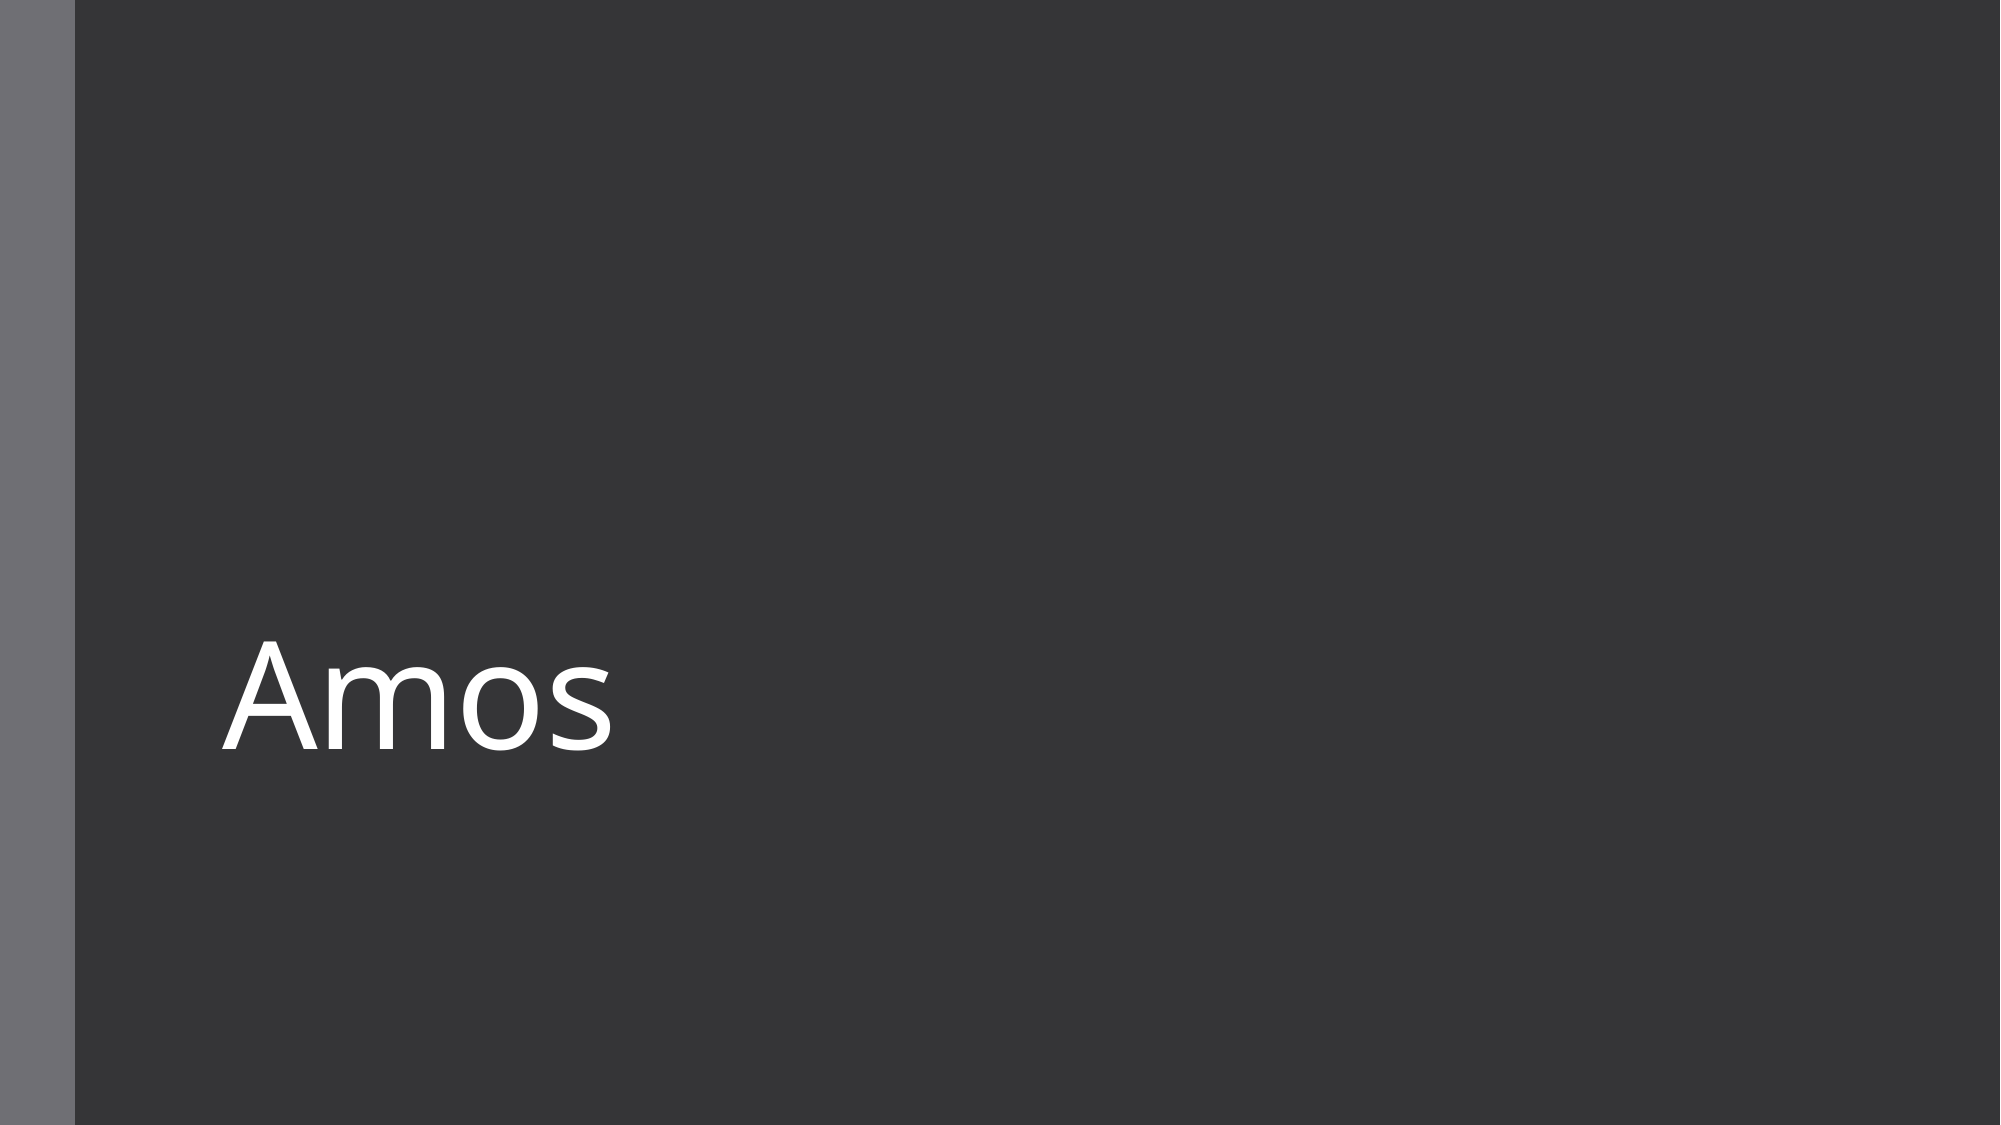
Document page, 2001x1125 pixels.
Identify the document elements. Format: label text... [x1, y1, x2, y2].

title Amos [206, 124, 1752, 788]
